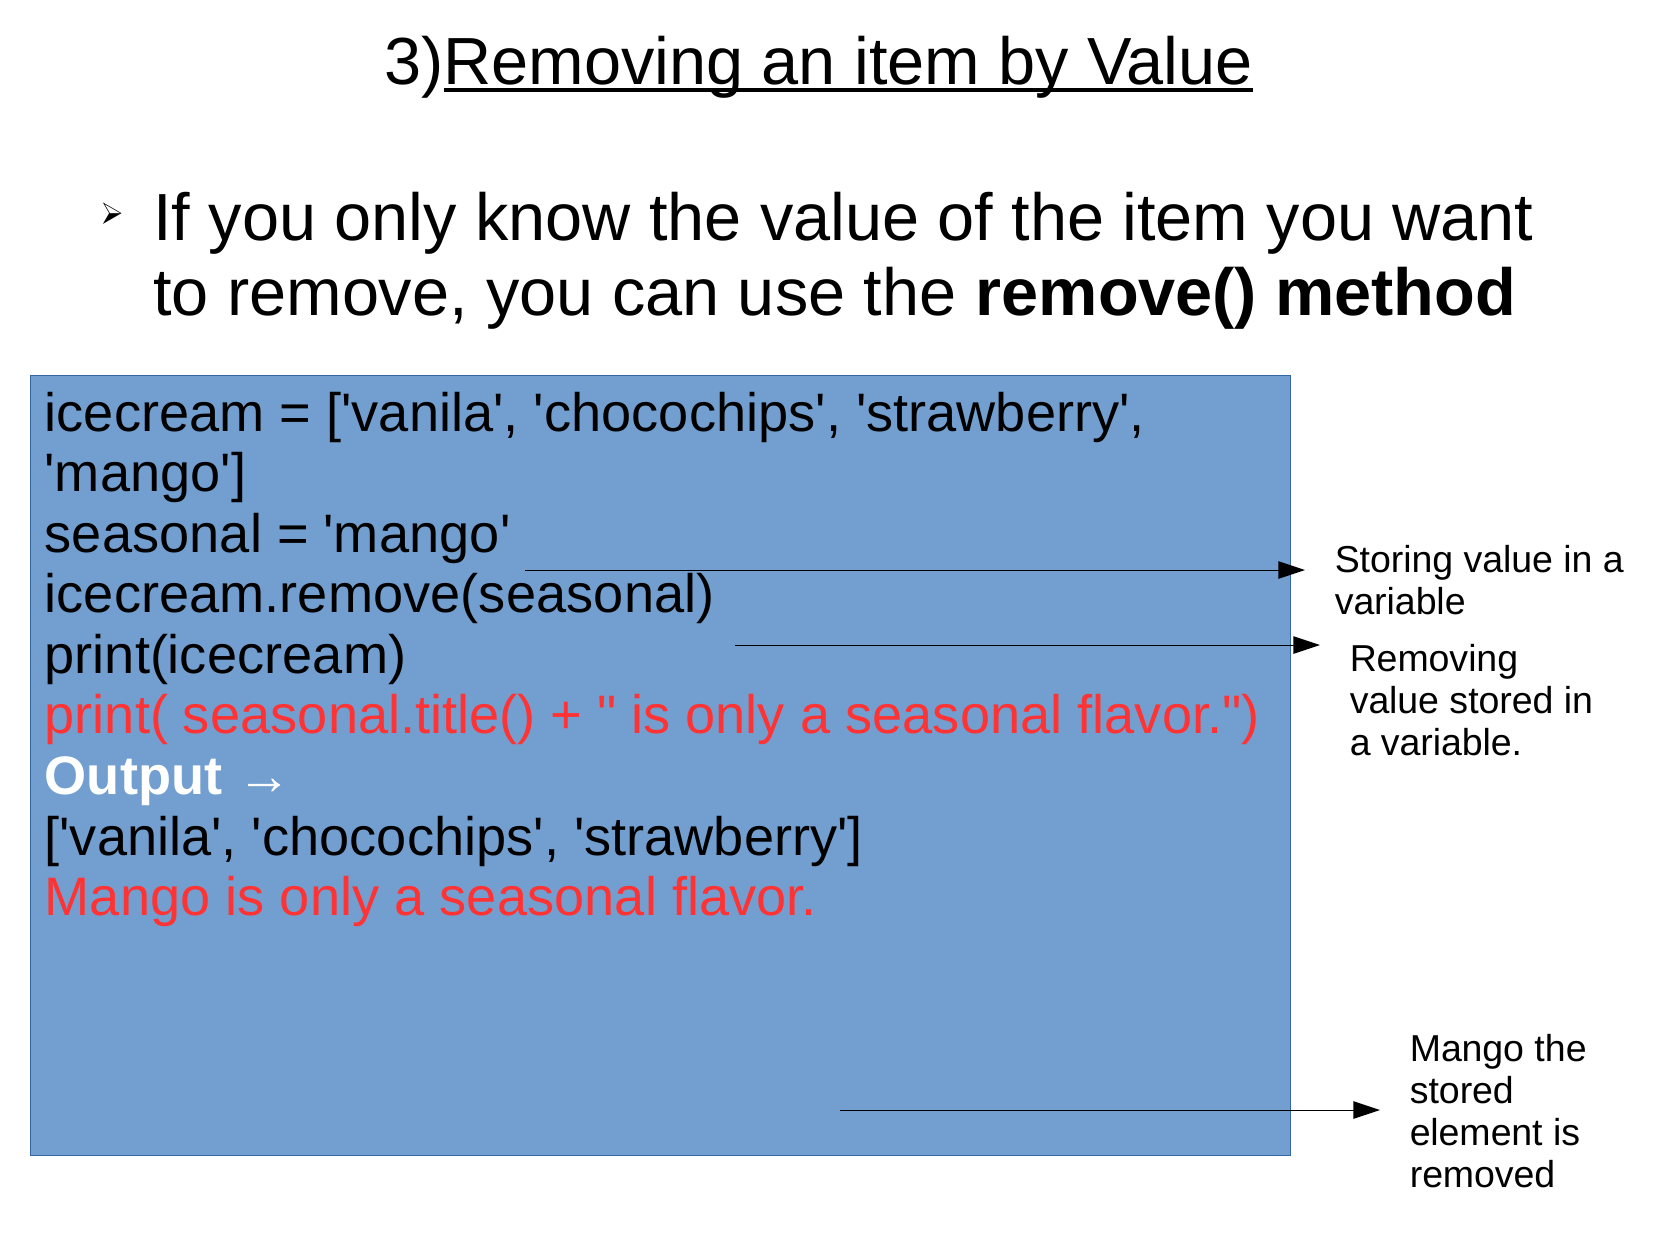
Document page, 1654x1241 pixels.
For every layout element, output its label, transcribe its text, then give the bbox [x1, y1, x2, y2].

text_box Storing value in a variable [1320, 531, 1639, 631]
title 3)Removing an item by Value [56, 0, 1546, 166]
text_box icecream = ['vanila', 'chocochips', 'strawberry', 'mango'] seasonal = 'mango' icecream.remove(seasonal) print(icecream) print( seasonal.title() + " is only a seasonal flavor.") Output → ['vanila', 'chocochips', 'strawberry'] Mango is only a seasonal flavor. [30, 375, 1291, 1156]
text_box Mango the stored element is removed [1395, 1020, 1636, 1241]
text_box Removing value stored in a variable. [1335, 630, 1621, 771]
list If you only know the value of the item you want to remove, you can use the remove() method [82, 180, 1571, 1216]
